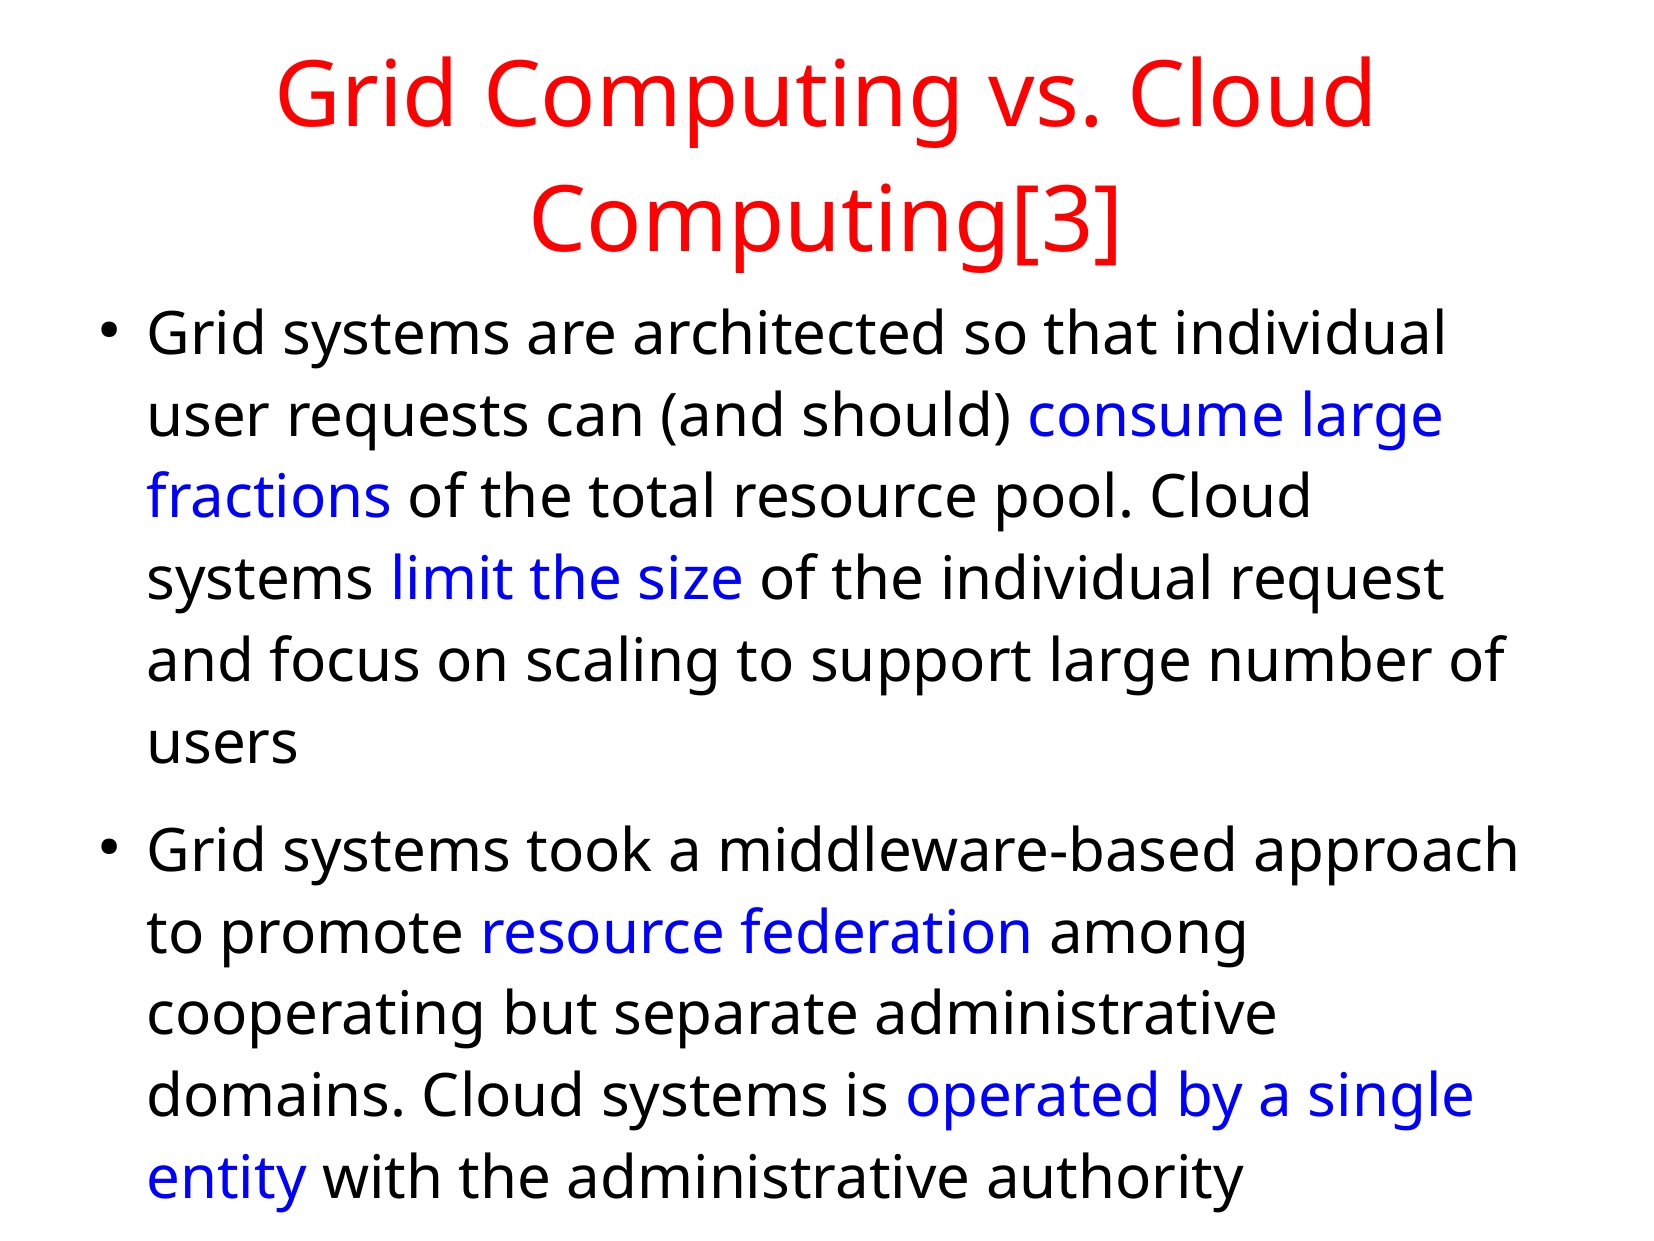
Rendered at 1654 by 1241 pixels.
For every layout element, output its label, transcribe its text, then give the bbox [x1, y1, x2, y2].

list Grid systems are architected so that individual user requests can (and should) consume large fractions of the total resource pool. Cloud systems limit the size of the individual request and focus on scaling to support large number of users Grid systems took a middleware-based approach to promote resource federation among cooperating but separate administrative domains. Cloud systems is operated by a single entity with the administrative authority [82, 290, 1538, 1217]
title Grid Computing vs. Cloud Computing[3] [82, 25, 1571, 281]
